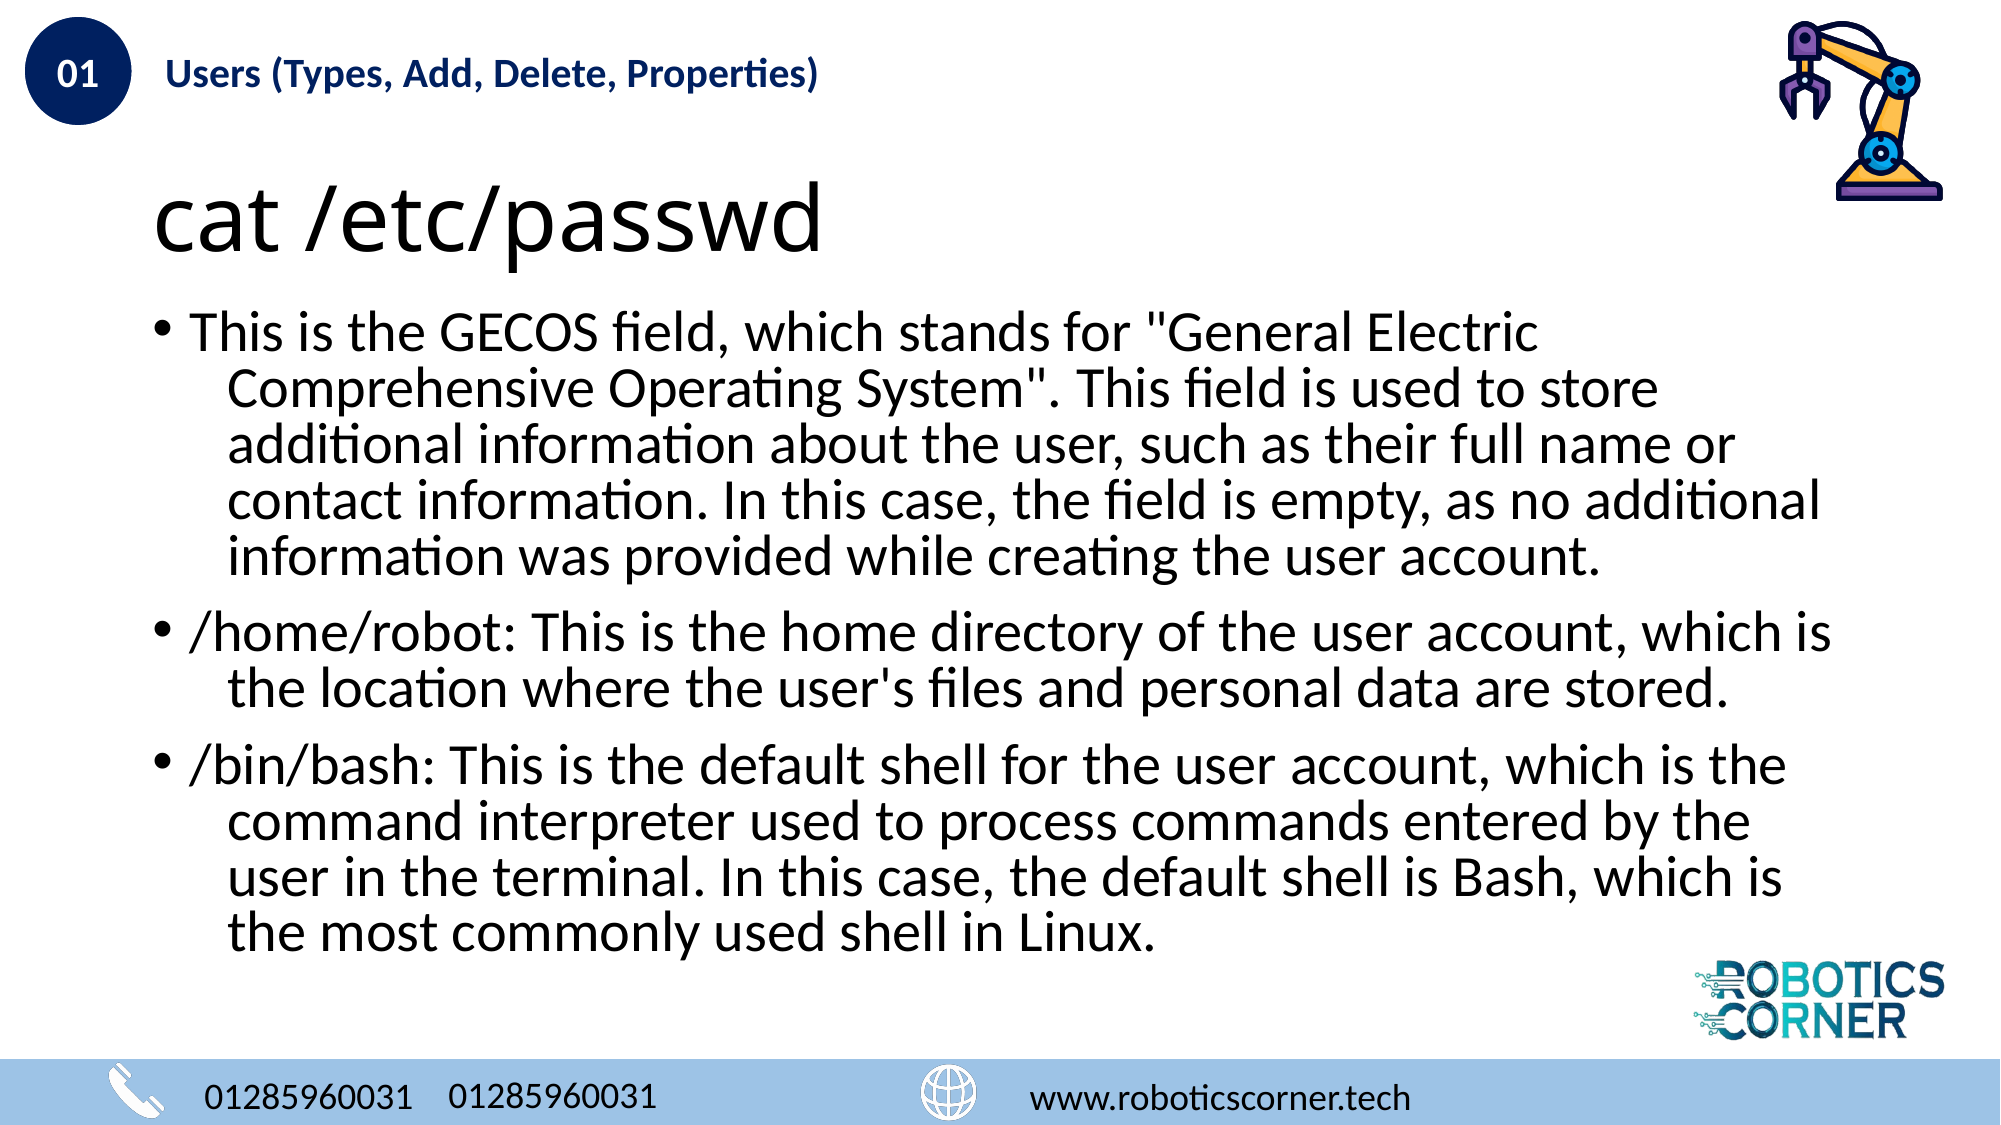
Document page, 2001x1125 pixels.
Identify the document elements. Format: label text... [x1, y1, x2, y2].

text_box Users (Types, Add, Delete, Properties) [150, 38, 846, 154]
text_box 01 [22, 14, 134, 128]
title cat /etc/passwd [137, 112, 1863, 299]
list This is the GECOS field, which stands for "General Electric Comprehensive Operating System". This field is used to store additional information about the user, such as their full name or contact information. In this case, the field is empty, as no additional information was provided while creating the user account. /home/robot: This is the home directory of the user account, which is the location where the user's files and personal data are stored. /bin/bash: This is the default shell for the user account, which is the command interpreter used to process commands entered by the user in the terminal. In this case, the default shell is Bash, which is the most commonly used shell in Linux. [137, 299, 1863, 1014]
picture [1680, 859, 1953, 1125]
picture [1771, 21, 1951, 201]
picture [103, 1057, 170, 1124]
picture [915, 1059, 981, 1125]
